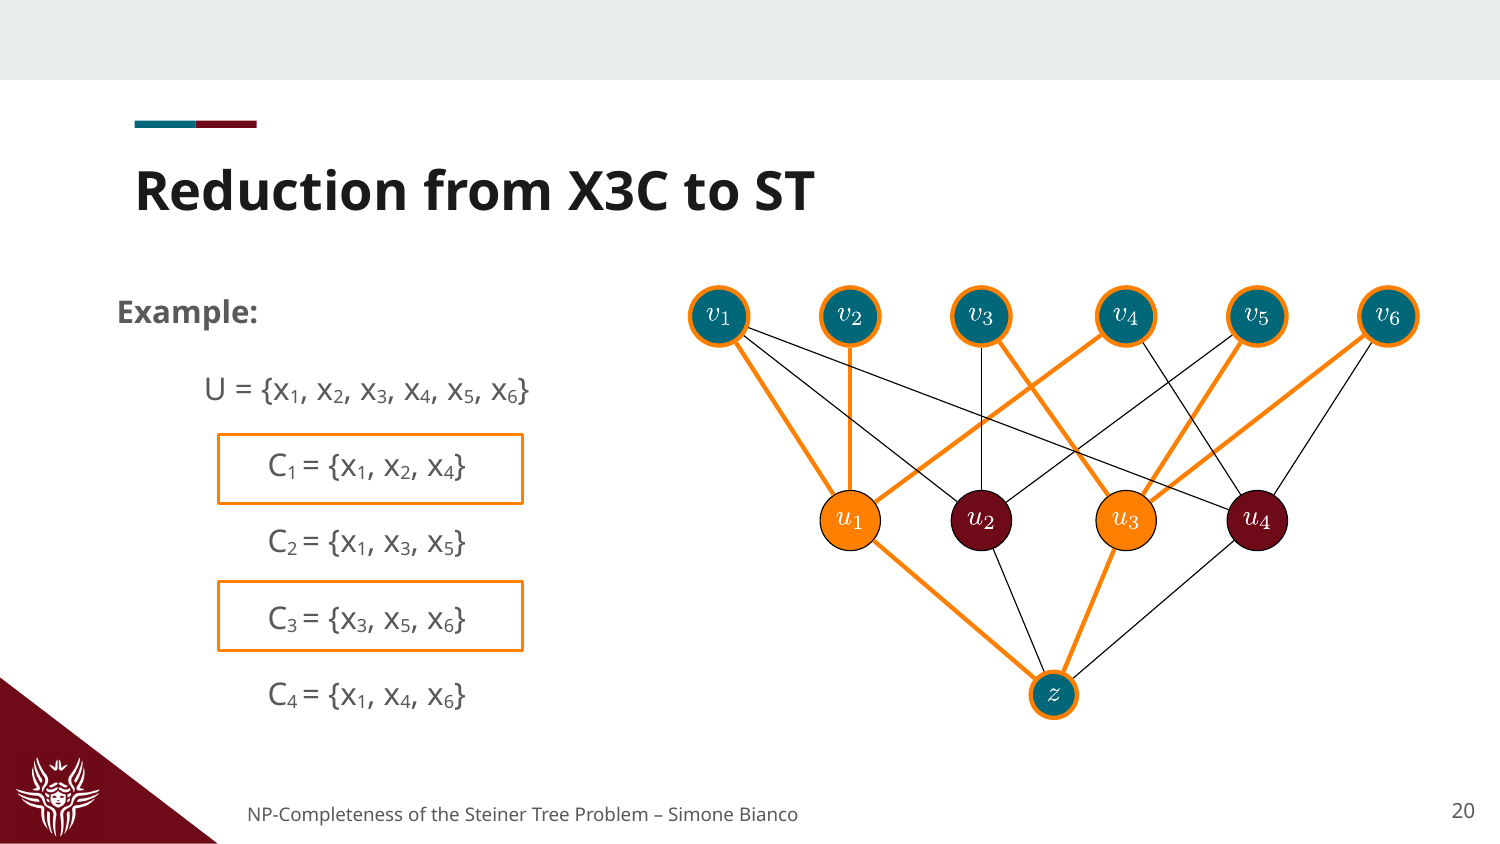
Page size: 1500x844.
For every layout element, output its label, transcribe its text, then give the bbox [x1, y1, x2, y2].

list Example: U = {x1, x2, x3, x4, x5, x6} C1 = {x1, x2, x4} C2 = {x1, x3, x5} C3 = {x3, x5, x6} C4 = {x1, x4, x6} [101, 272, 632, 715]
picture [16, 758, 100, 839]
slide_number <number> [1400, 779, 1491, 844]
title Reduction from X3C to ST [119, 141, 1381, 230]
subtitle NP-Completeness of the Steiner Tree Problem – Simone Bianco [232, 783, 1193, 839]
picture [687, 285, 1420, 721]
